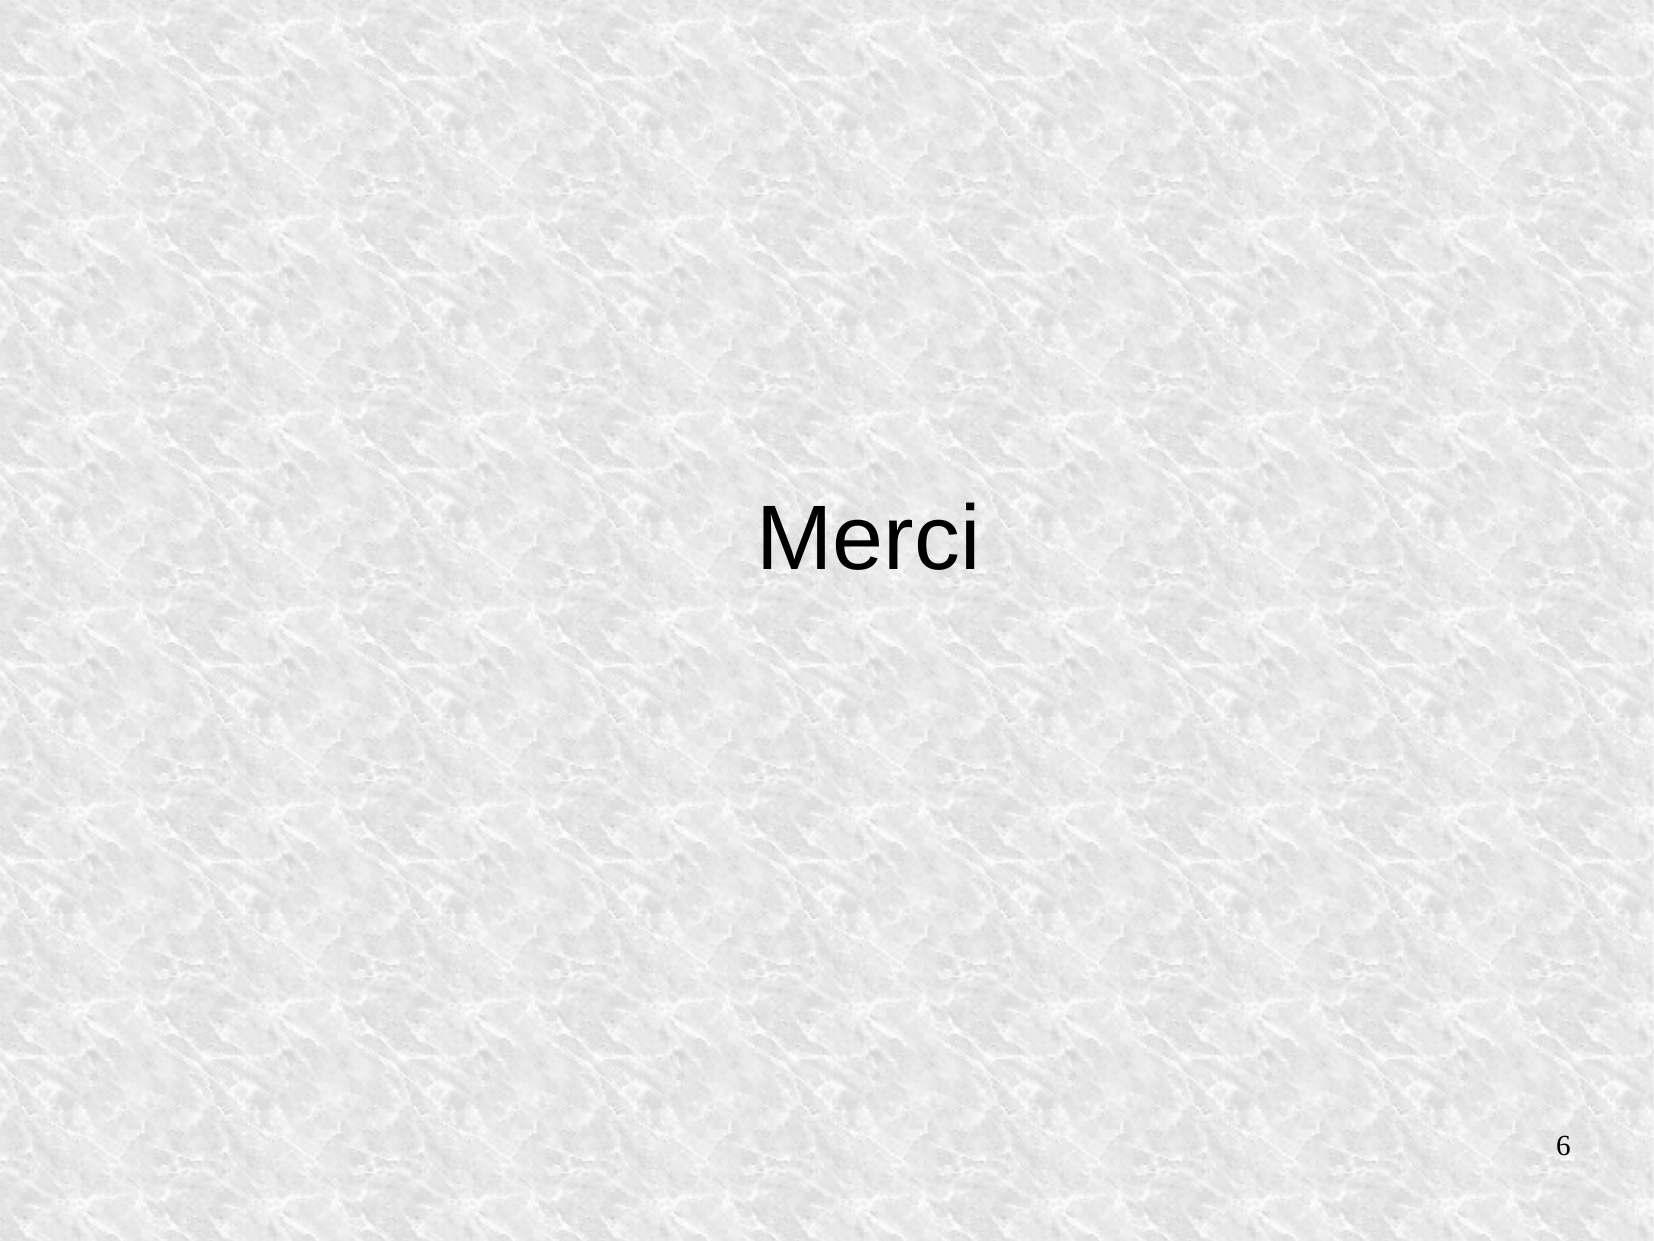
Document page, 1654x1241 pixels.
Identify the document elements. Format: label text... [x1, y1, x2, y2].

picture [0, 0, 1654, 1241]
title Merci [106, 434, 1596, 642]
